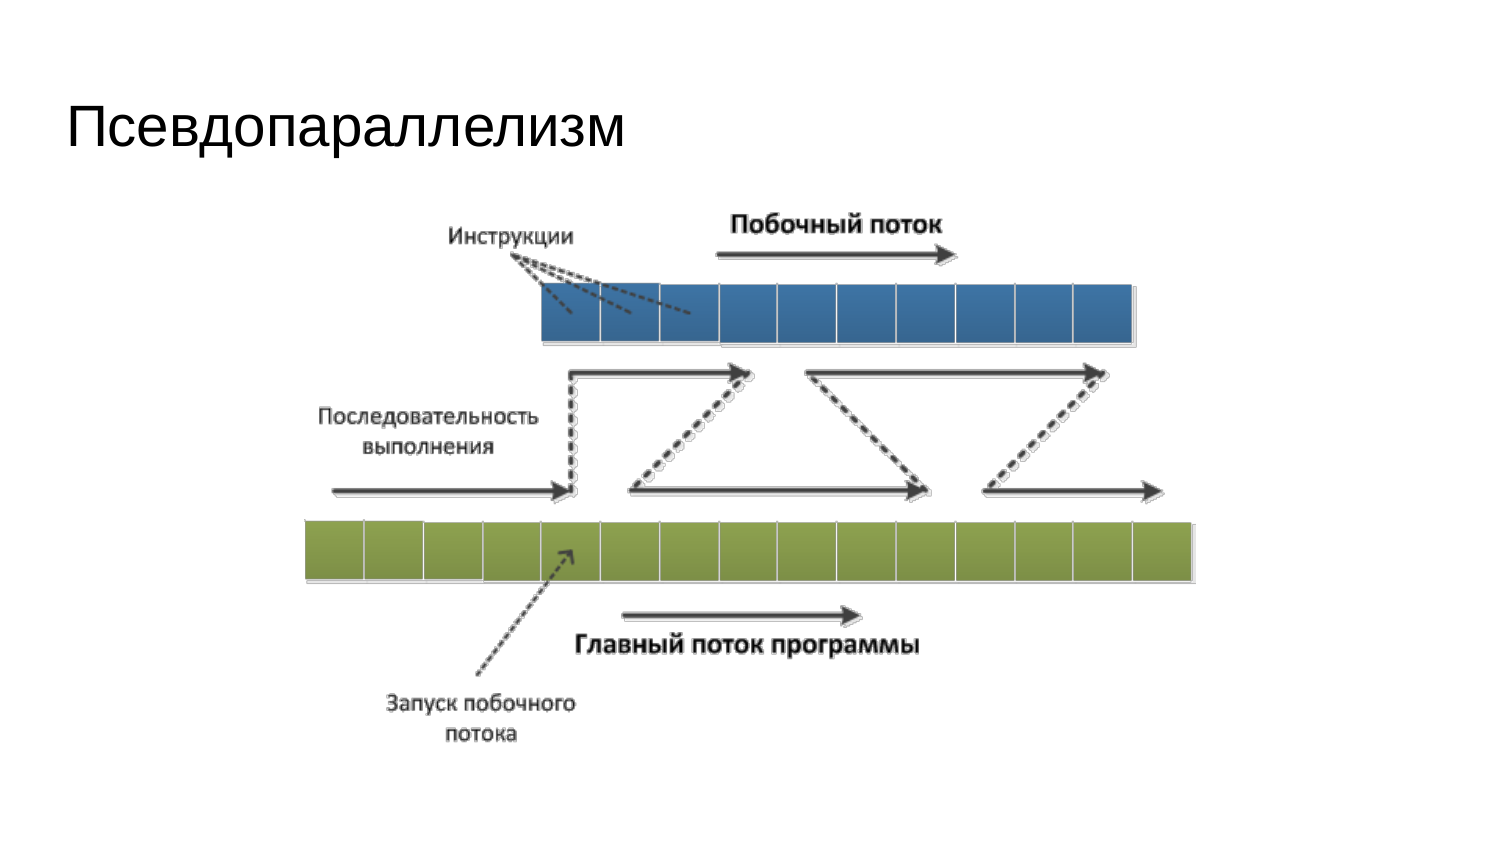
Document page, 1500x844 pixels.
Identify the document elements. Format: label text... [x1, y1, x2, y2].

list [51, 189, 1284, 750]
title Псевдопараллелизм [51, 72, 1449, 167]
picture [304, 202, 1196, 750]
